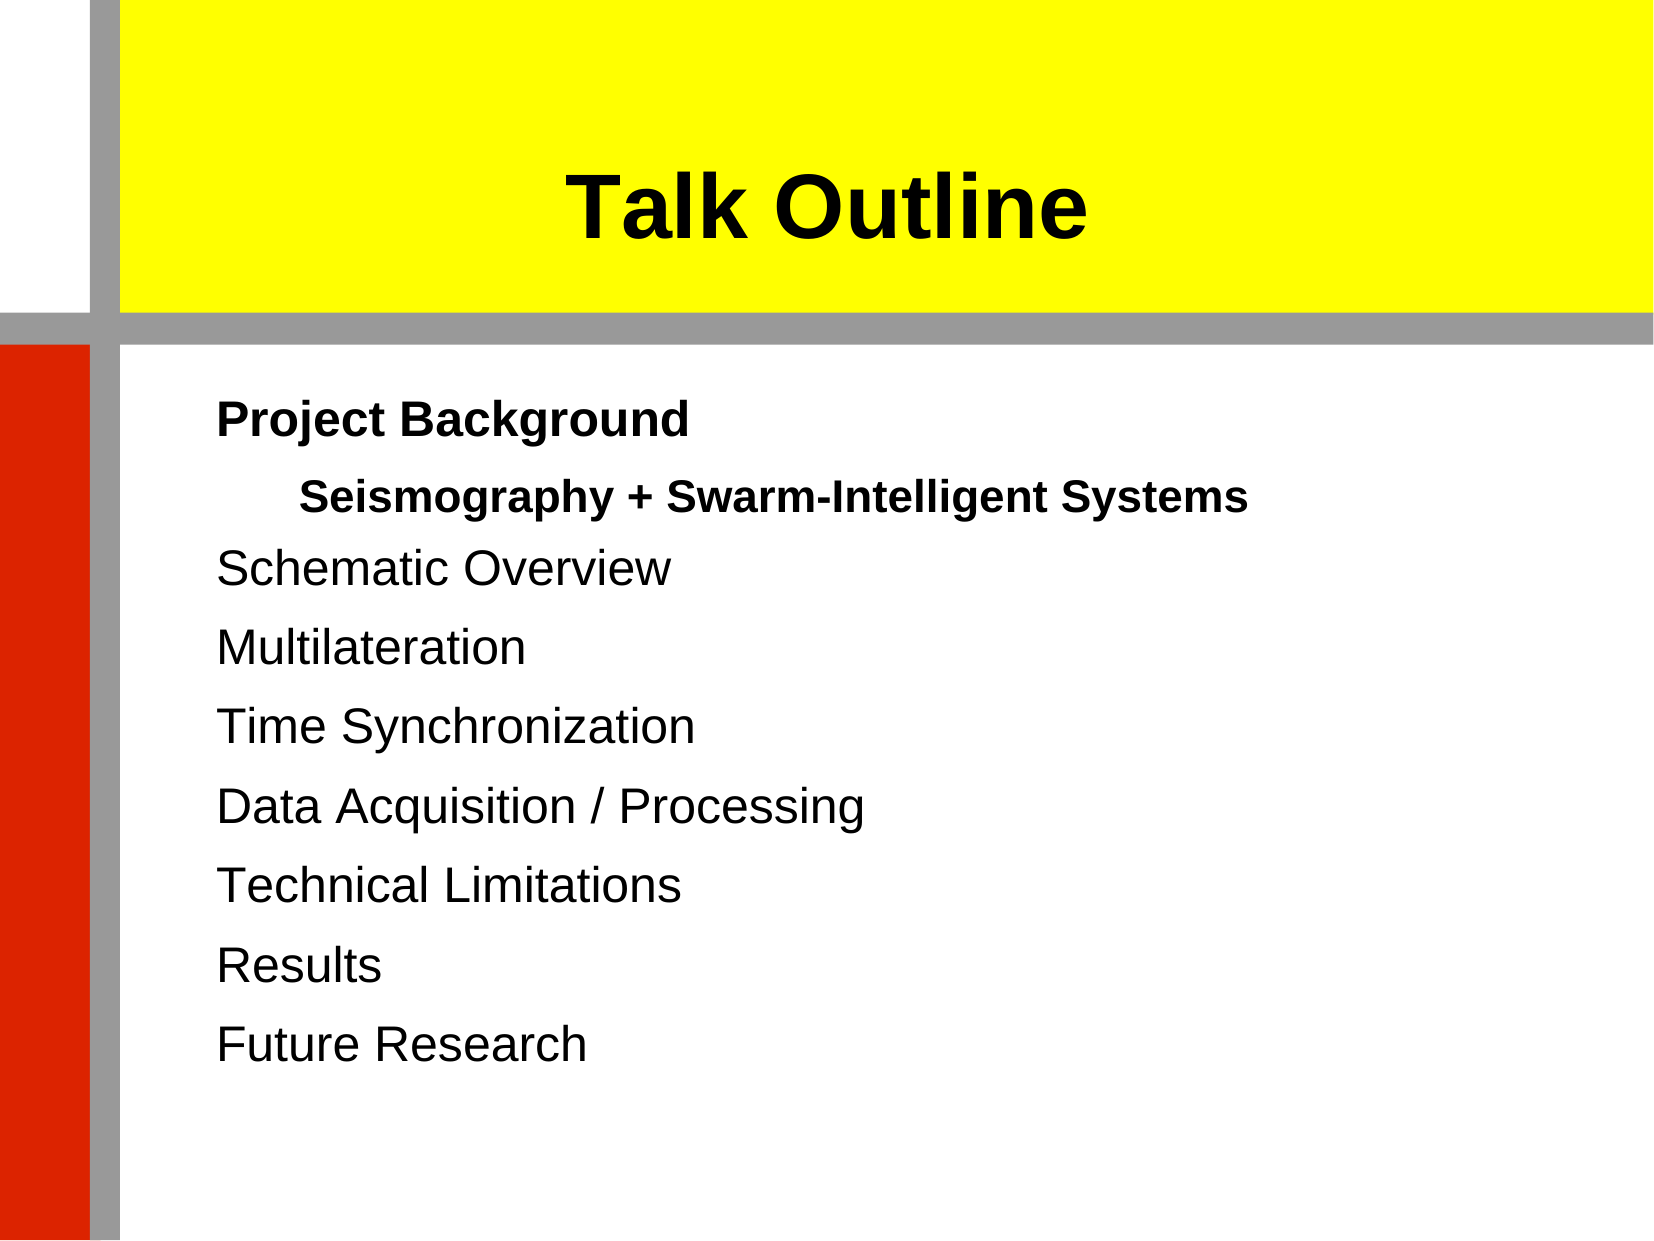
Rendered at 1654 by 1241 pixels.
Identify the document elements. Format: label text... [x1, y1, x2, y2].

title Talk Outline [121, 102, 1534, 311]
list Project Background Seismography + Swarm-Intelligent Systems Schematic Overview Multilateration Time Synchronization Data Acquisition / Processing Technical Limitations Results Future Research [121, 391, 1534, 1127]
